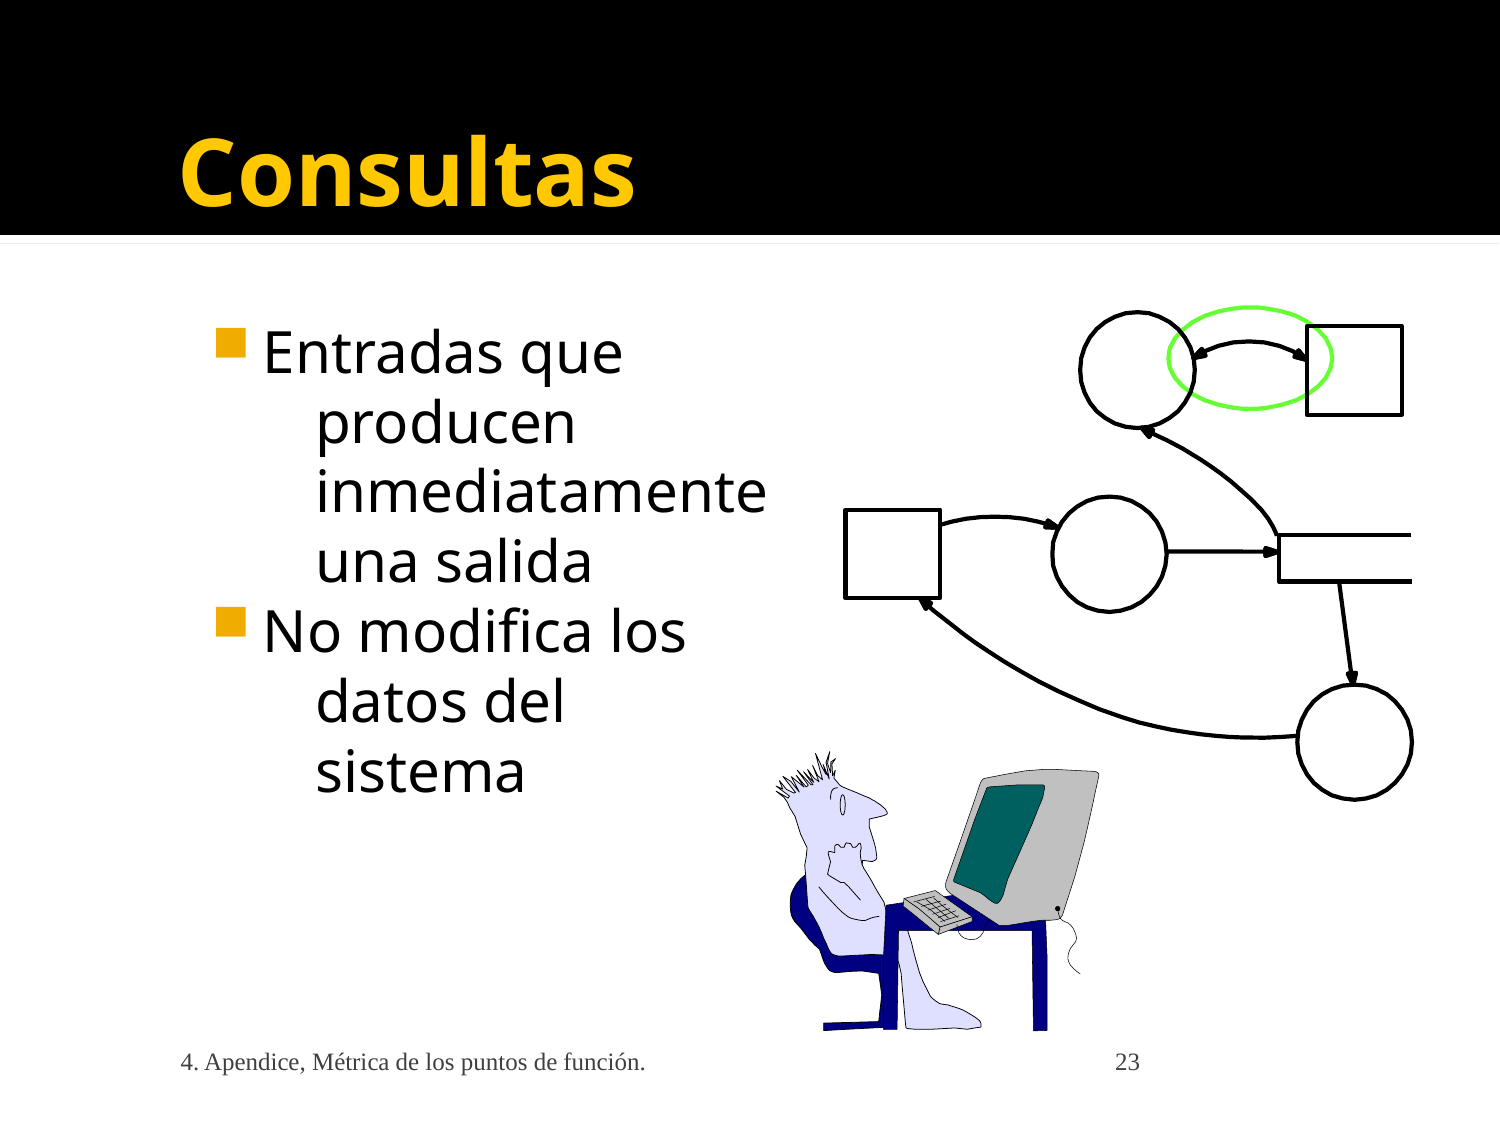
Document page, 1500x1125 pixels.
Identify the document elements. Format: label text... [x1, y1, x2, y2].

list Entradas que producen inmediatamente una salida No modifica los datos del sistema [162, 299, 788, 976]
text_box [1100, 1037, 1438, 1075]
title Consultas [162, 75, 1438, 263]
text_box 4. Apendice, Métrica de los puntos de función. [162, 1037, 951, 1075]
chart [774, 750, 1103, 1035]
